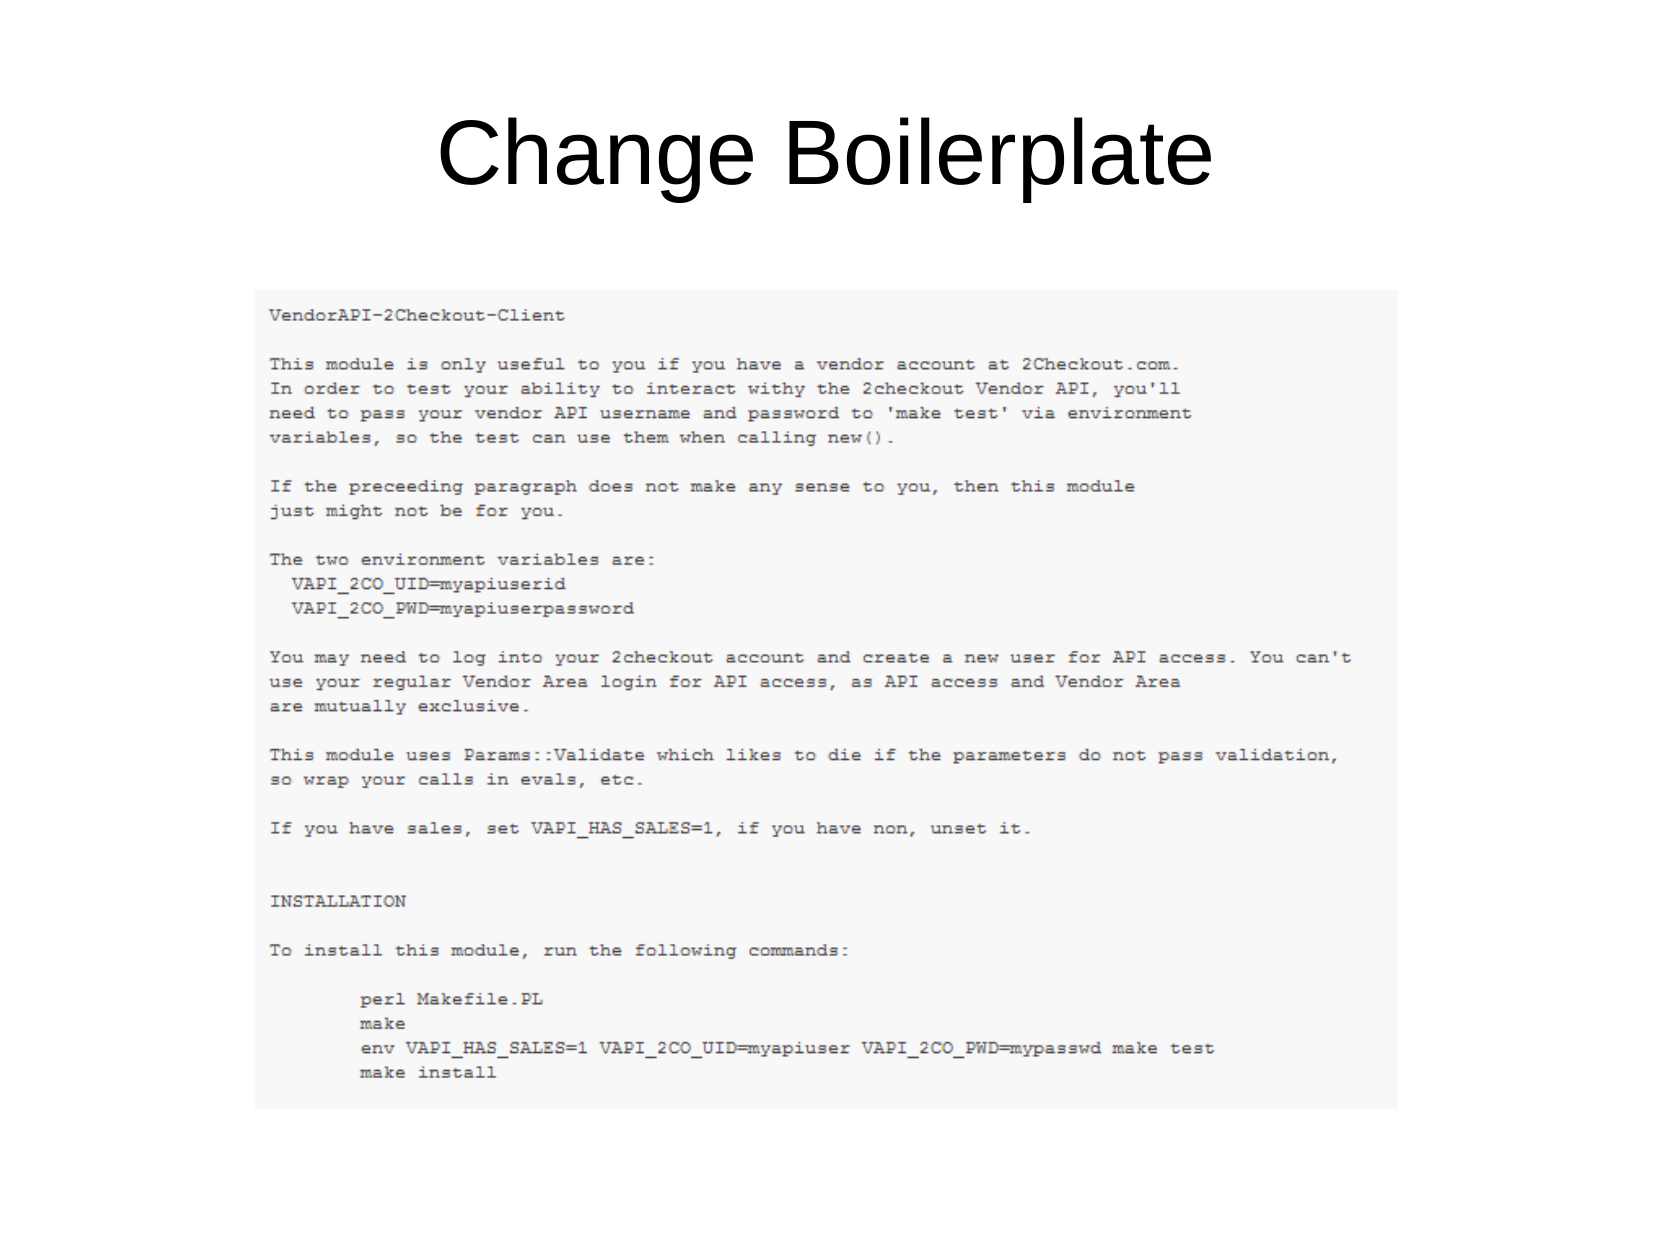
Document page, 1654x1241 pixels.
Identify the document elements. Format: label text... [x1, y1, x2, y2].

picture [255, 290, 1398, 1109]
title Change Boilerplate [82, 49, 1571, 257]
